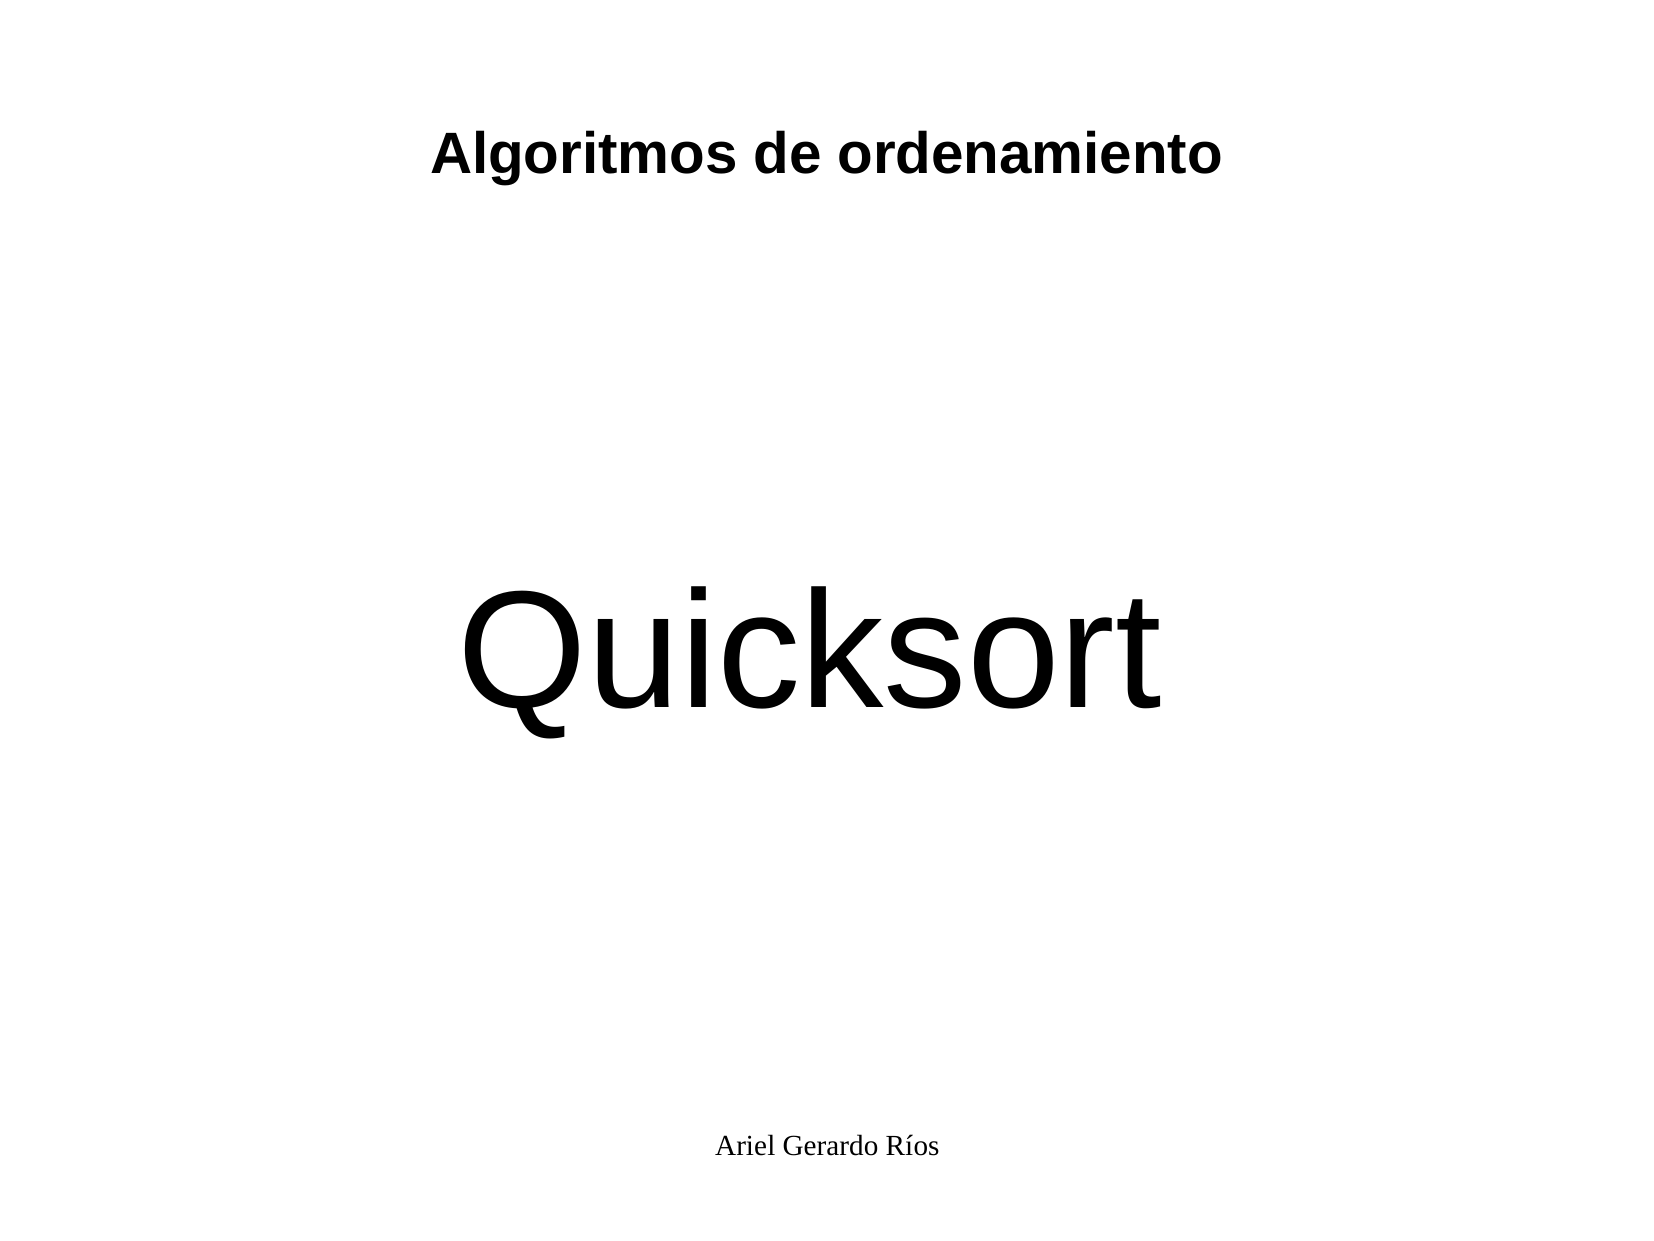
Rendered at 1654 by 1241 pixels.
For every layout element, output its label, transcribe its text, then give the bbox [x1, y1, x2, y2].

title Algoritmos de ordenamiento [82, 49, 1571, 257]
subtitle Quicksort [82, 290, 1538, 1010]
